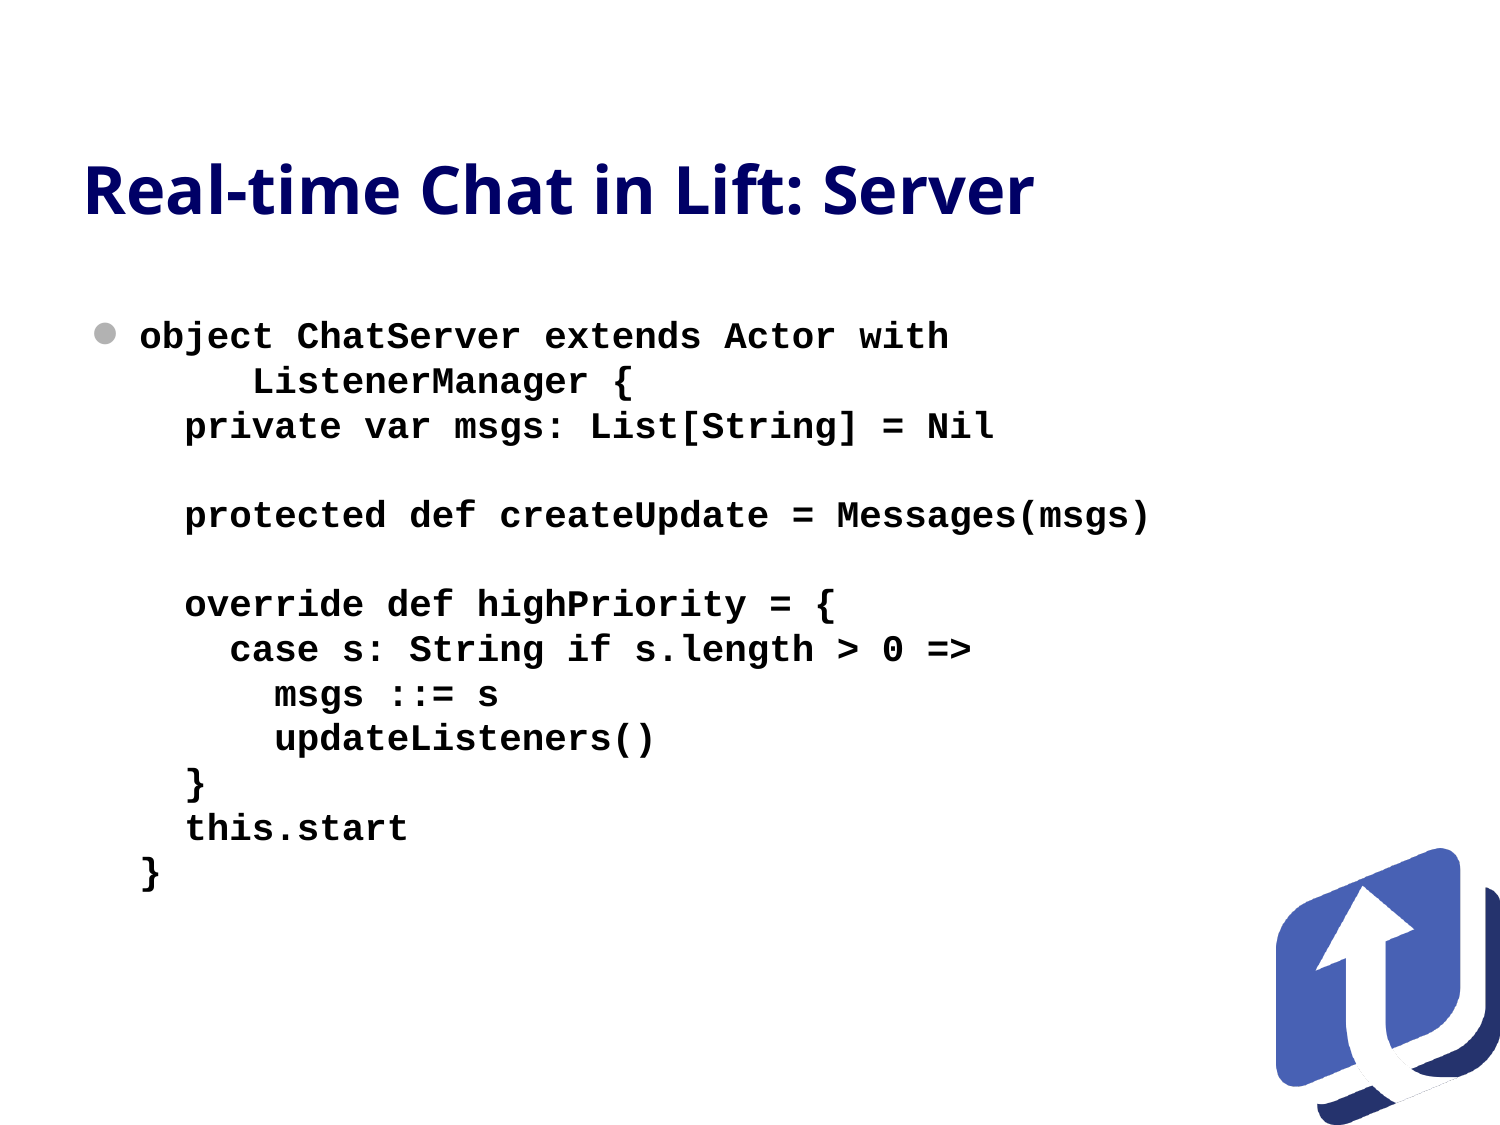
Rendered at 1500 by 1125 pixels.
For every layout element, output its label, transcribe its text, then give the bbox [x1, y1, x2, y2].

list object ChatServer extends Actor with ListenerManager { private var msgs: List[String] = Nil protected def createUpdate = Messages(msgs) override def highPriority = { case s: String if s.length > 0 => msgs ::= s updateListeners() } this.start } [74, 307, 1273, 1085]
picture [1276, 848, 1500, 1125]
title Real-time Chat in Lift: Server [74, 98, 1423, 242]
